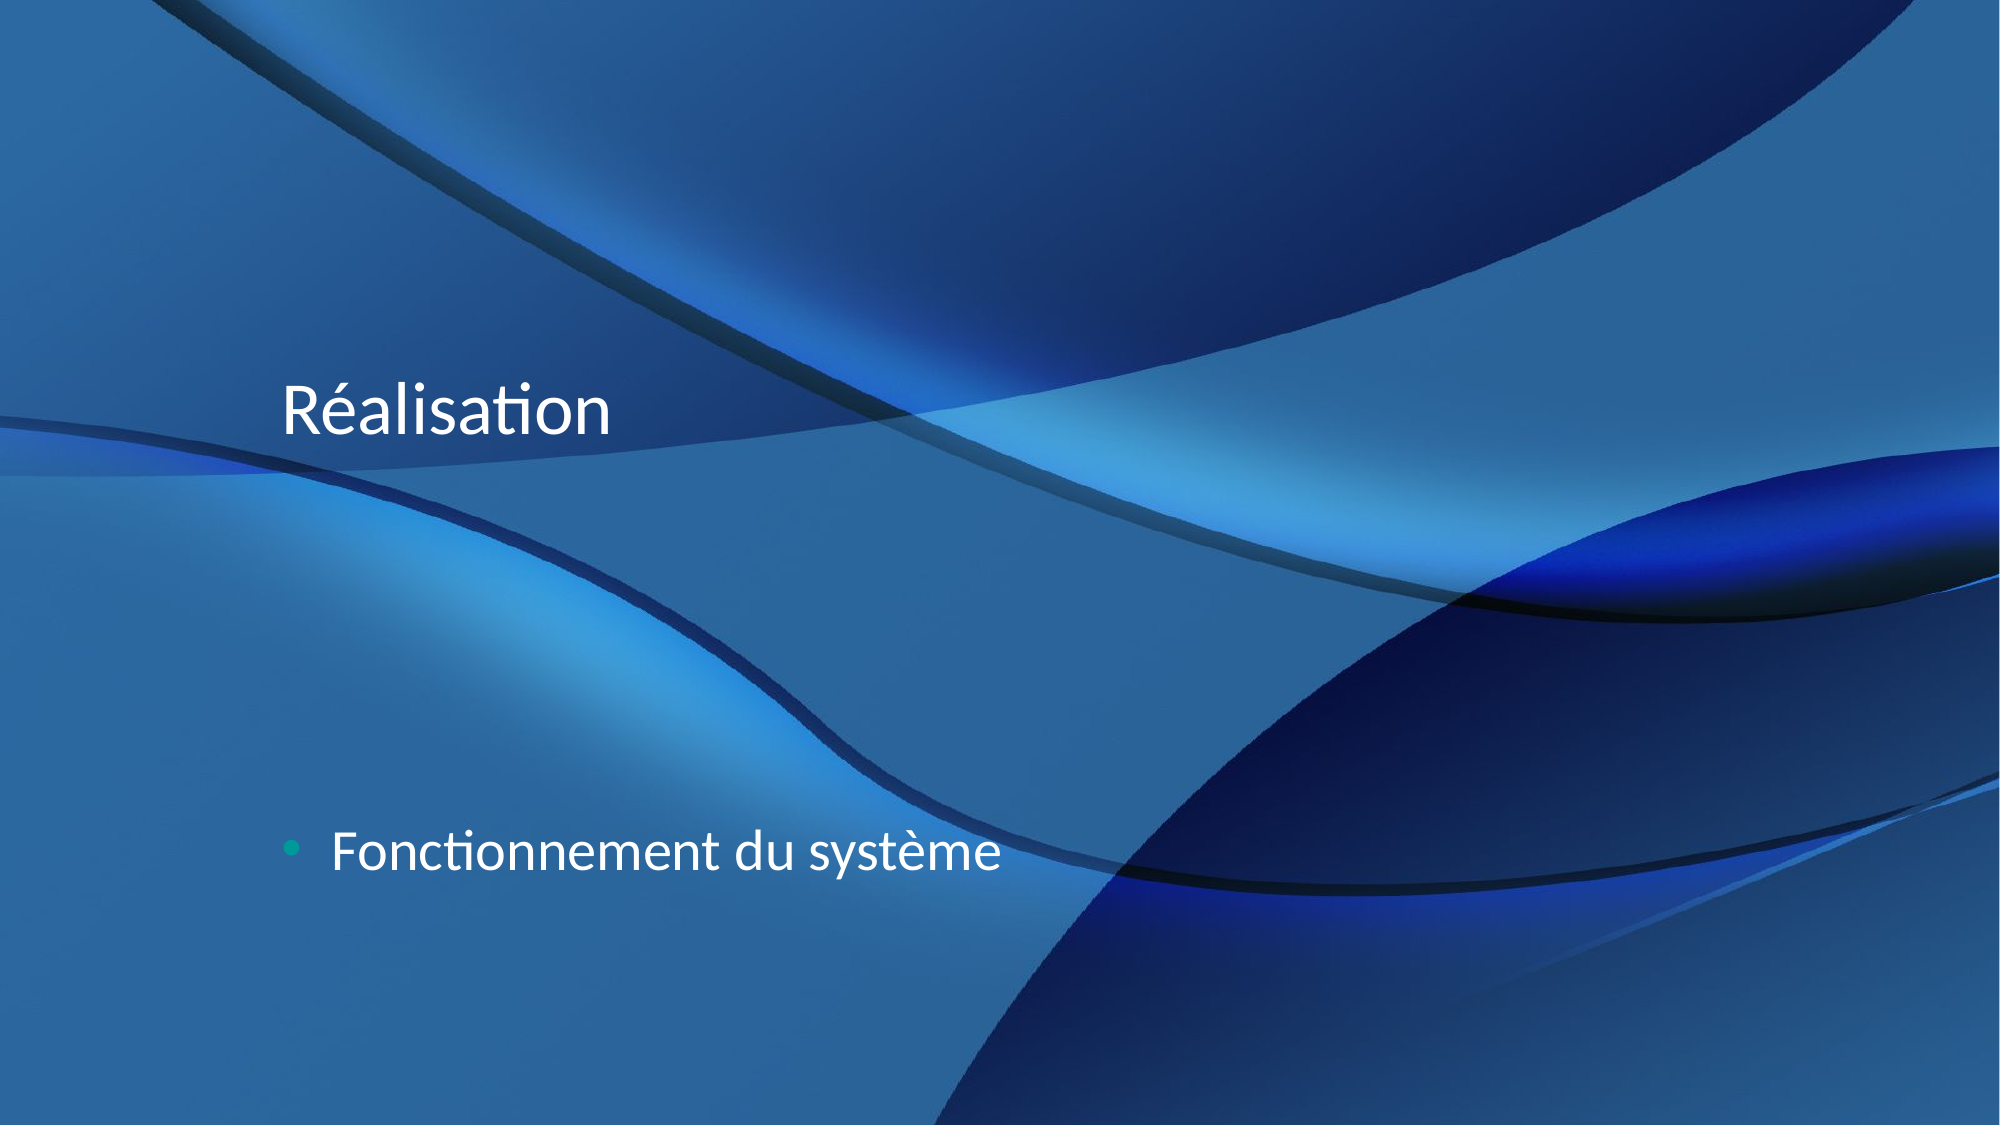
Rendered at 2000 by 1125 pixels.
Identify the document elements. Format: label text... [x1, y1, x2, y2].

picture [0, 0, 2000, 1125]
title Réalisation [266, 362, 1825, 816]
list Fonctionnement du système [266, 812, 1427, 1013]
